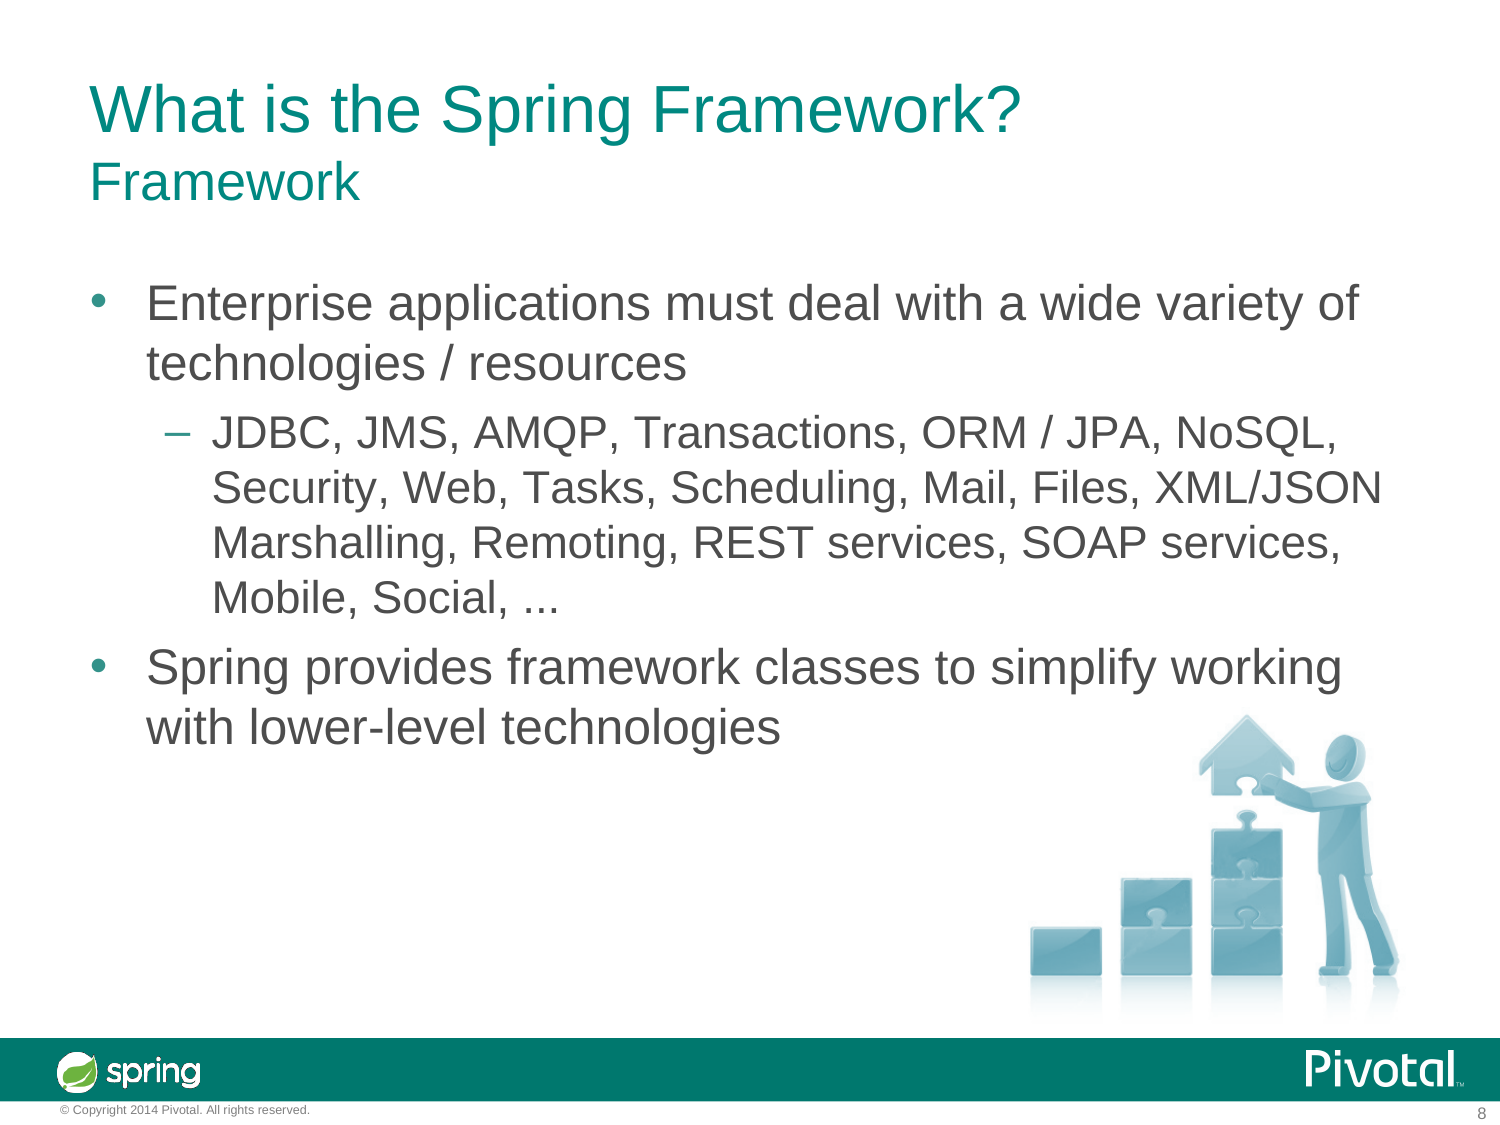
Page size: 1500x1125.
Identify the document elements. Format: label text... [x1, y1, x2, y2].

picture [1020, 707, 1410, 1028]
picture [32, 1041, 210, 1103]
list Enterprise applications must deal with a wide variety of technologies / resources JDBC, JMS, AMQP, Transactions, ORM / JPA, NoSQL, Security, Web, Tasks, Scheduling, Mail, Files, XML/JSON Marshalling, Remoting, REST services, SOAP services, Mobile, Social, ... Spring provides framework classes to simplify working with lower-level technologies [75, 262, 1426, 1005]
picture [1306, 1050, 1464, 1087]
title What is the Spring Framework? Framework [75, 45, 1426, 233]
